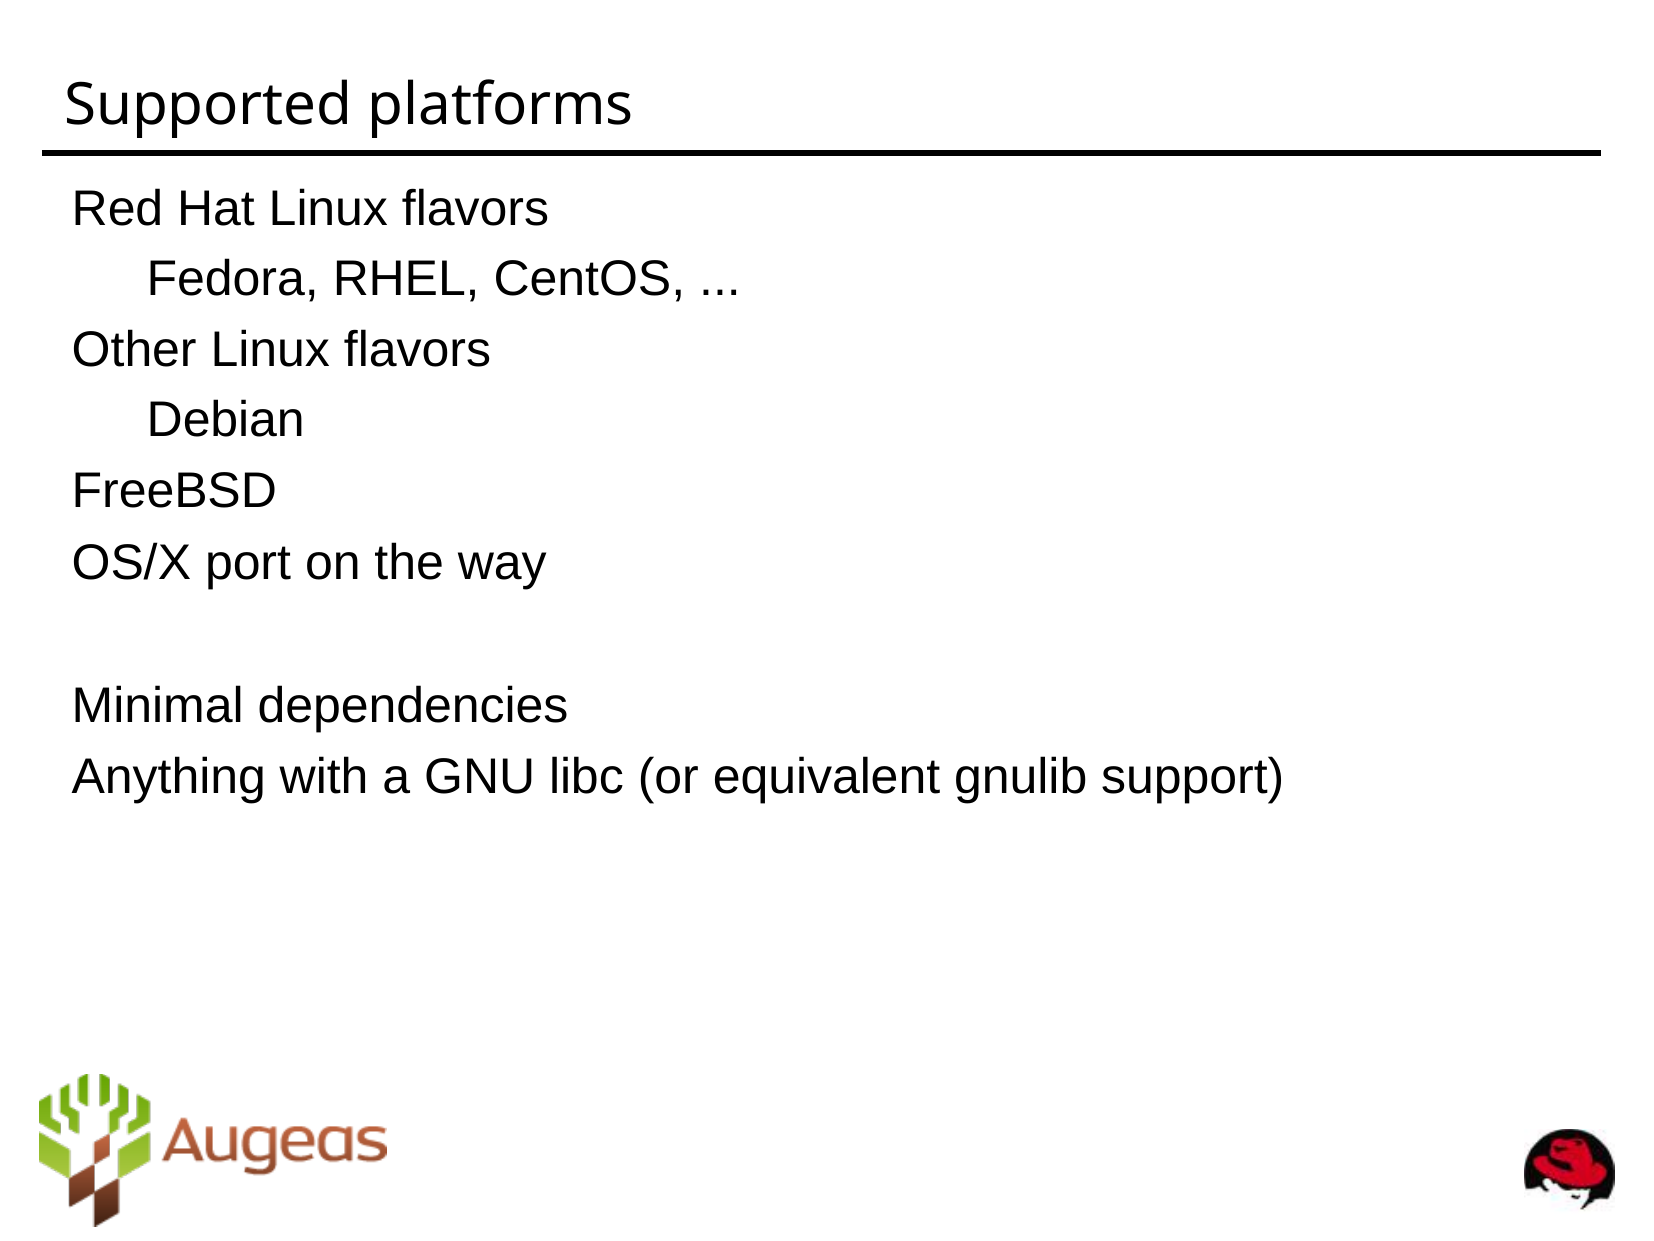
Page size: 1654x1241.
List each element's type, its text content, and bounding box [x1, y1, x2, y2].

picture [1524, 1129, 1615, 1220]
picture [39, 1074, 387, 1227]
title Supported platforms [64, 42, 1496, 161]
list Red Hat Linux flavors Fedora, RHEL, CentOS, ... Other Linux flavors Debian FreeBSD OS/X port on the way Minimal dependencies Anything with a GNU libc (or equivalent gnulib support) [71, 180, 1495, 1089]
